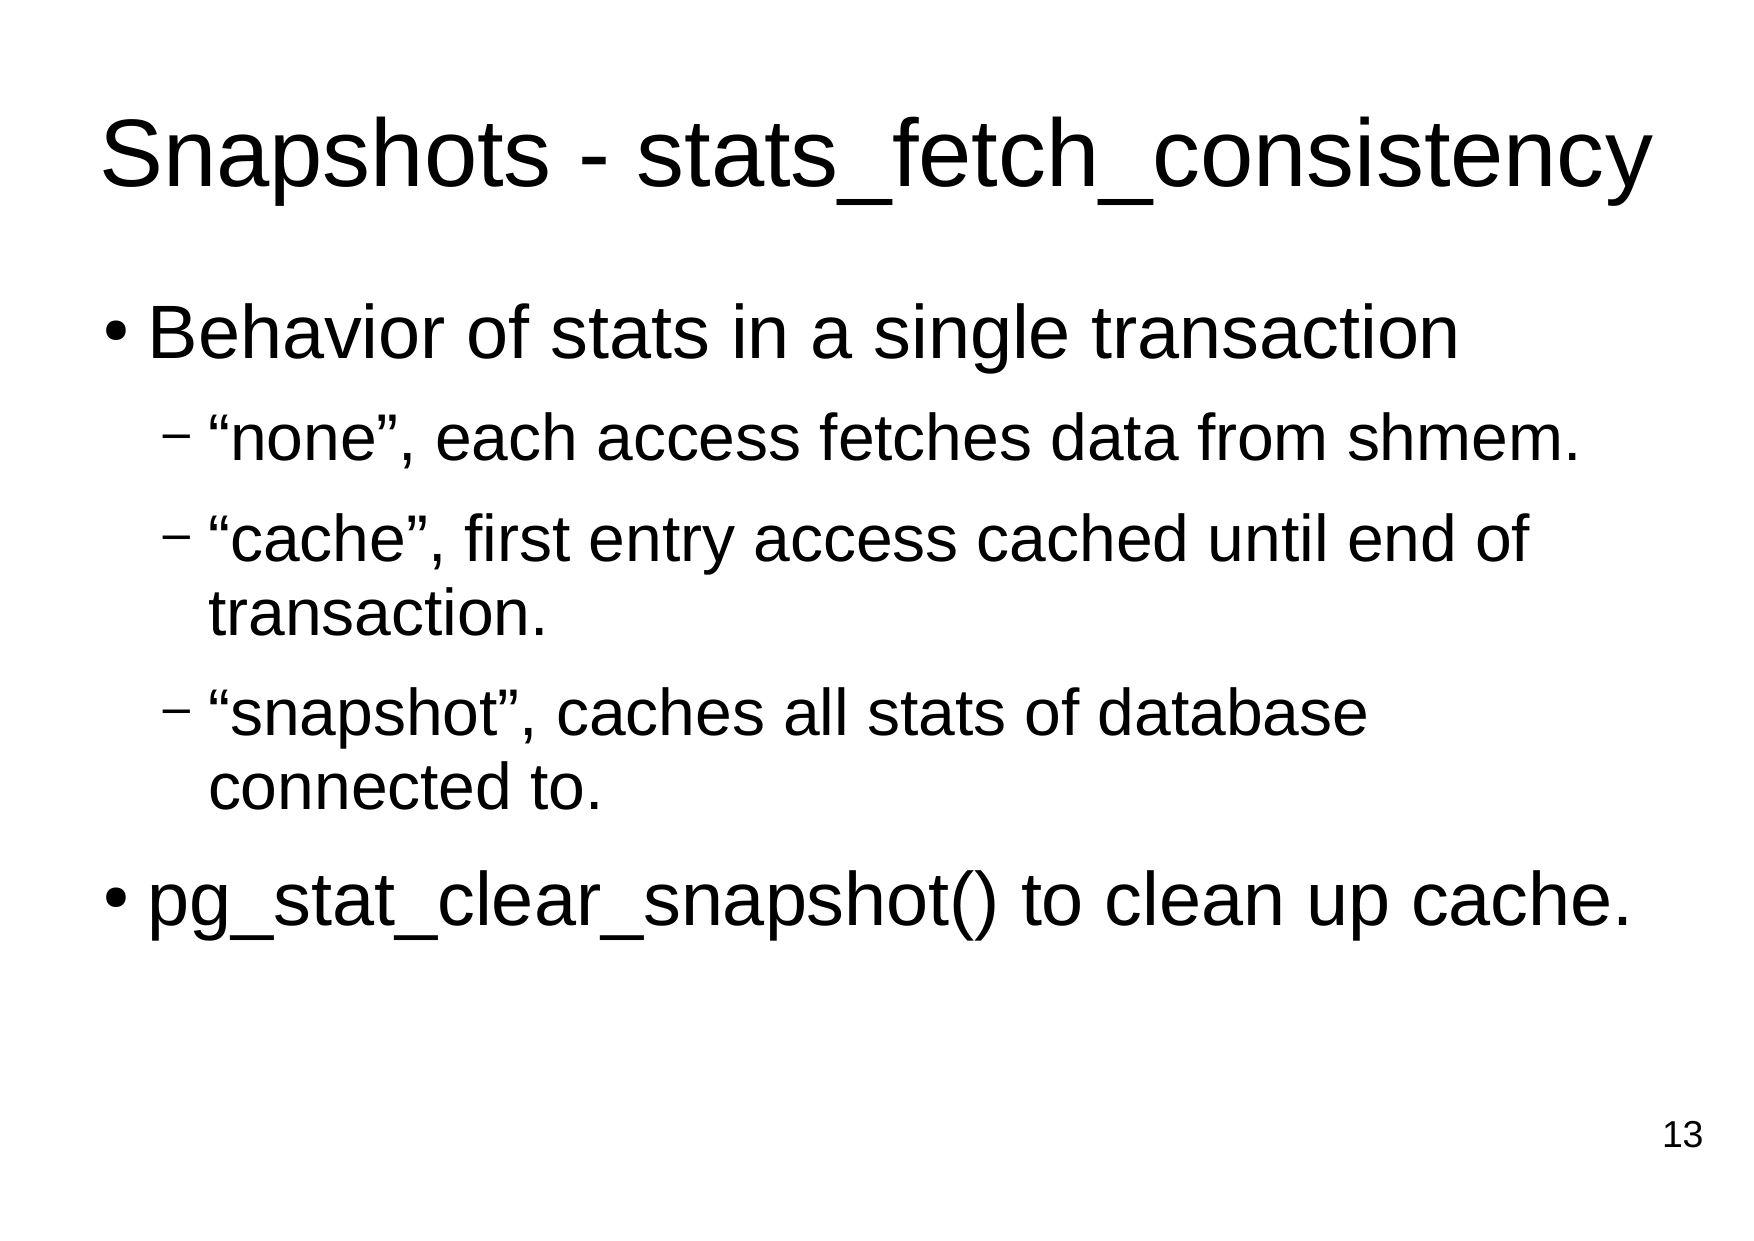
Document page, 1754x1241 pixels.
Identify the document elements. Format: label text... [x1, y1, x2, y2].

list Behavior of stats in a single transaction “none”, each access fetches data from shmem. “cache”, first entry access cached until end of transaction. “snapshot”, caches all stats of database connected to. pg_stat_clear_snapshot() to clean up cache. [87, 290, 1667, 1010]
text_box <number> [1447, 1106, 1719, 1201]
title Snapshots - stats_fetch_consistency [87, 49, 1667, 257]
